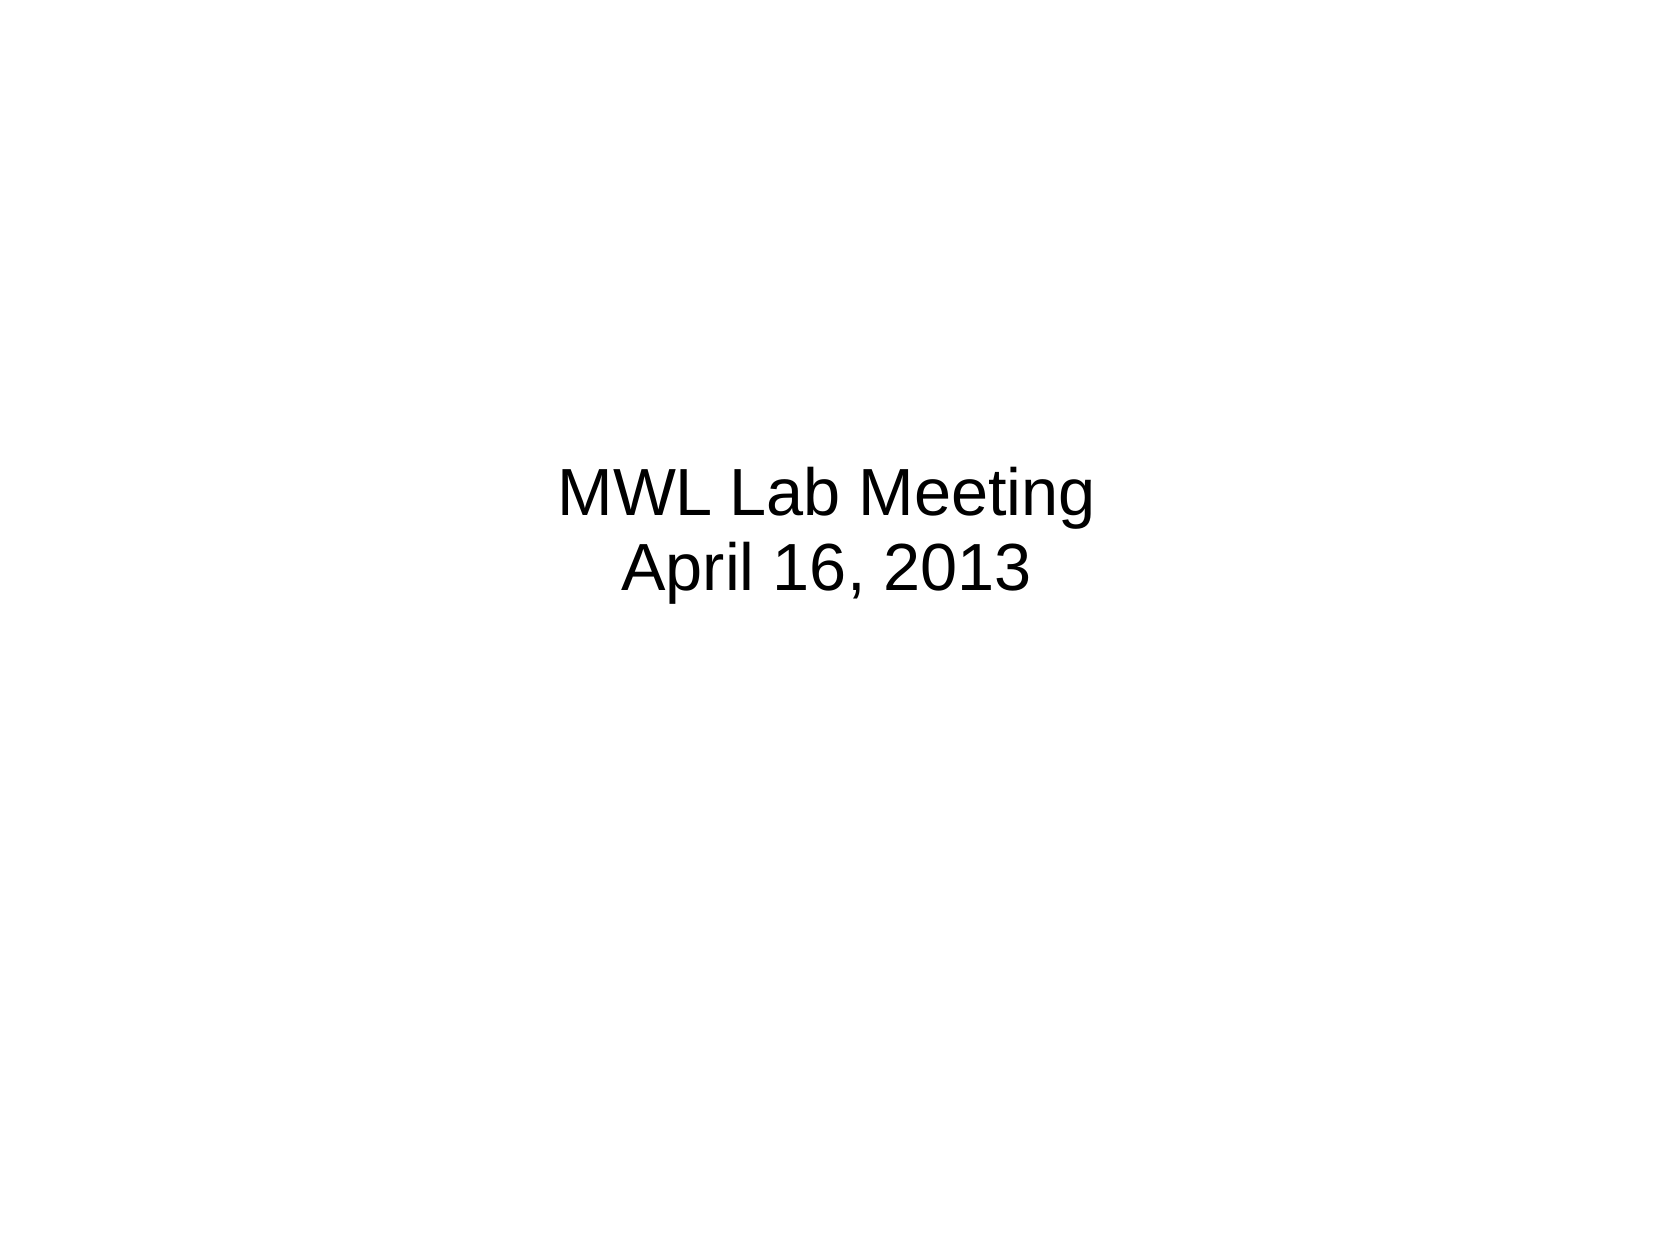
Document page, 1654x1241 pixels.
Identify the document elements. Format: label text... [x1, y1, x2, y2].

subtitle MWL Lab Meeting April 16, 2013 [82, 49, 1571, 1010]
